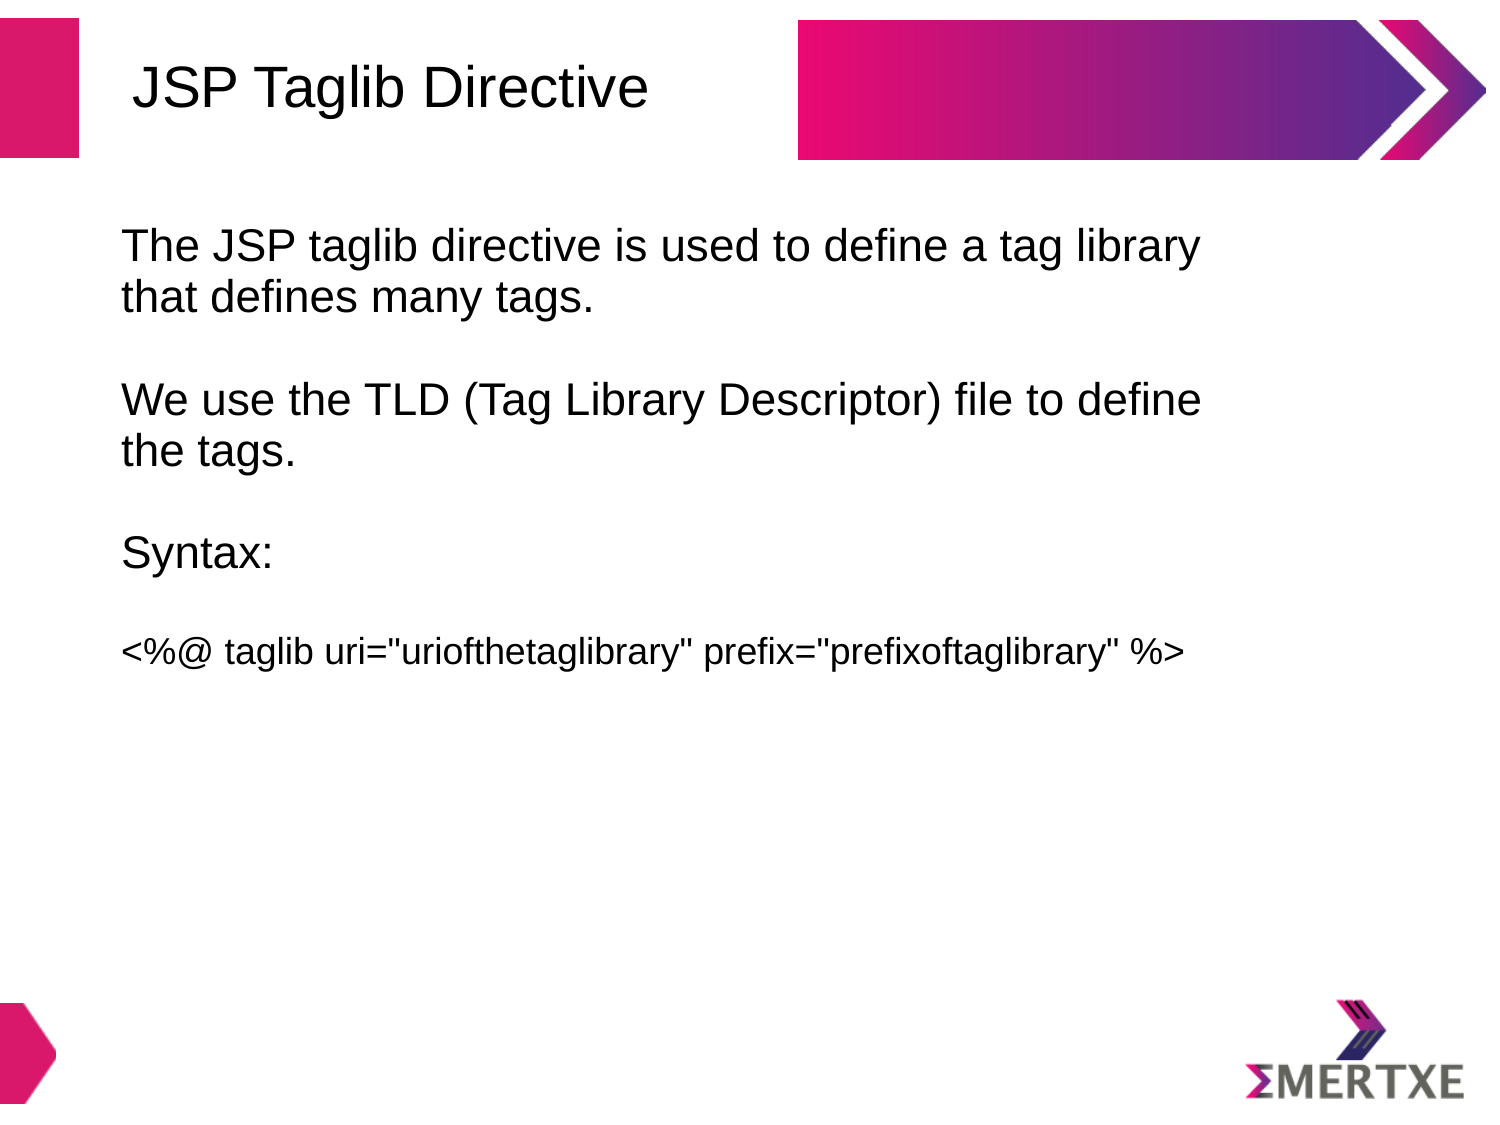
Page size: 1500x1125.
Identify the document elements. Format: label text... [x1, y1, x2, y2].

text_box JSP Taglib Directive [118, 47, 733, 128]
picture [1245, 996, 1465, 1099]
text_box The JSP taglib directive is used to define a tag library that defines many tags. We use the TLD (Tag Library Descriptor) file to define the tags. Syntax: <%@ taglib uri="uriofthetaglibrary" prefix="prefixoftaglibrary" %> [106, 212, 1241, 680]
picture [798, 20, 1486, 160]
